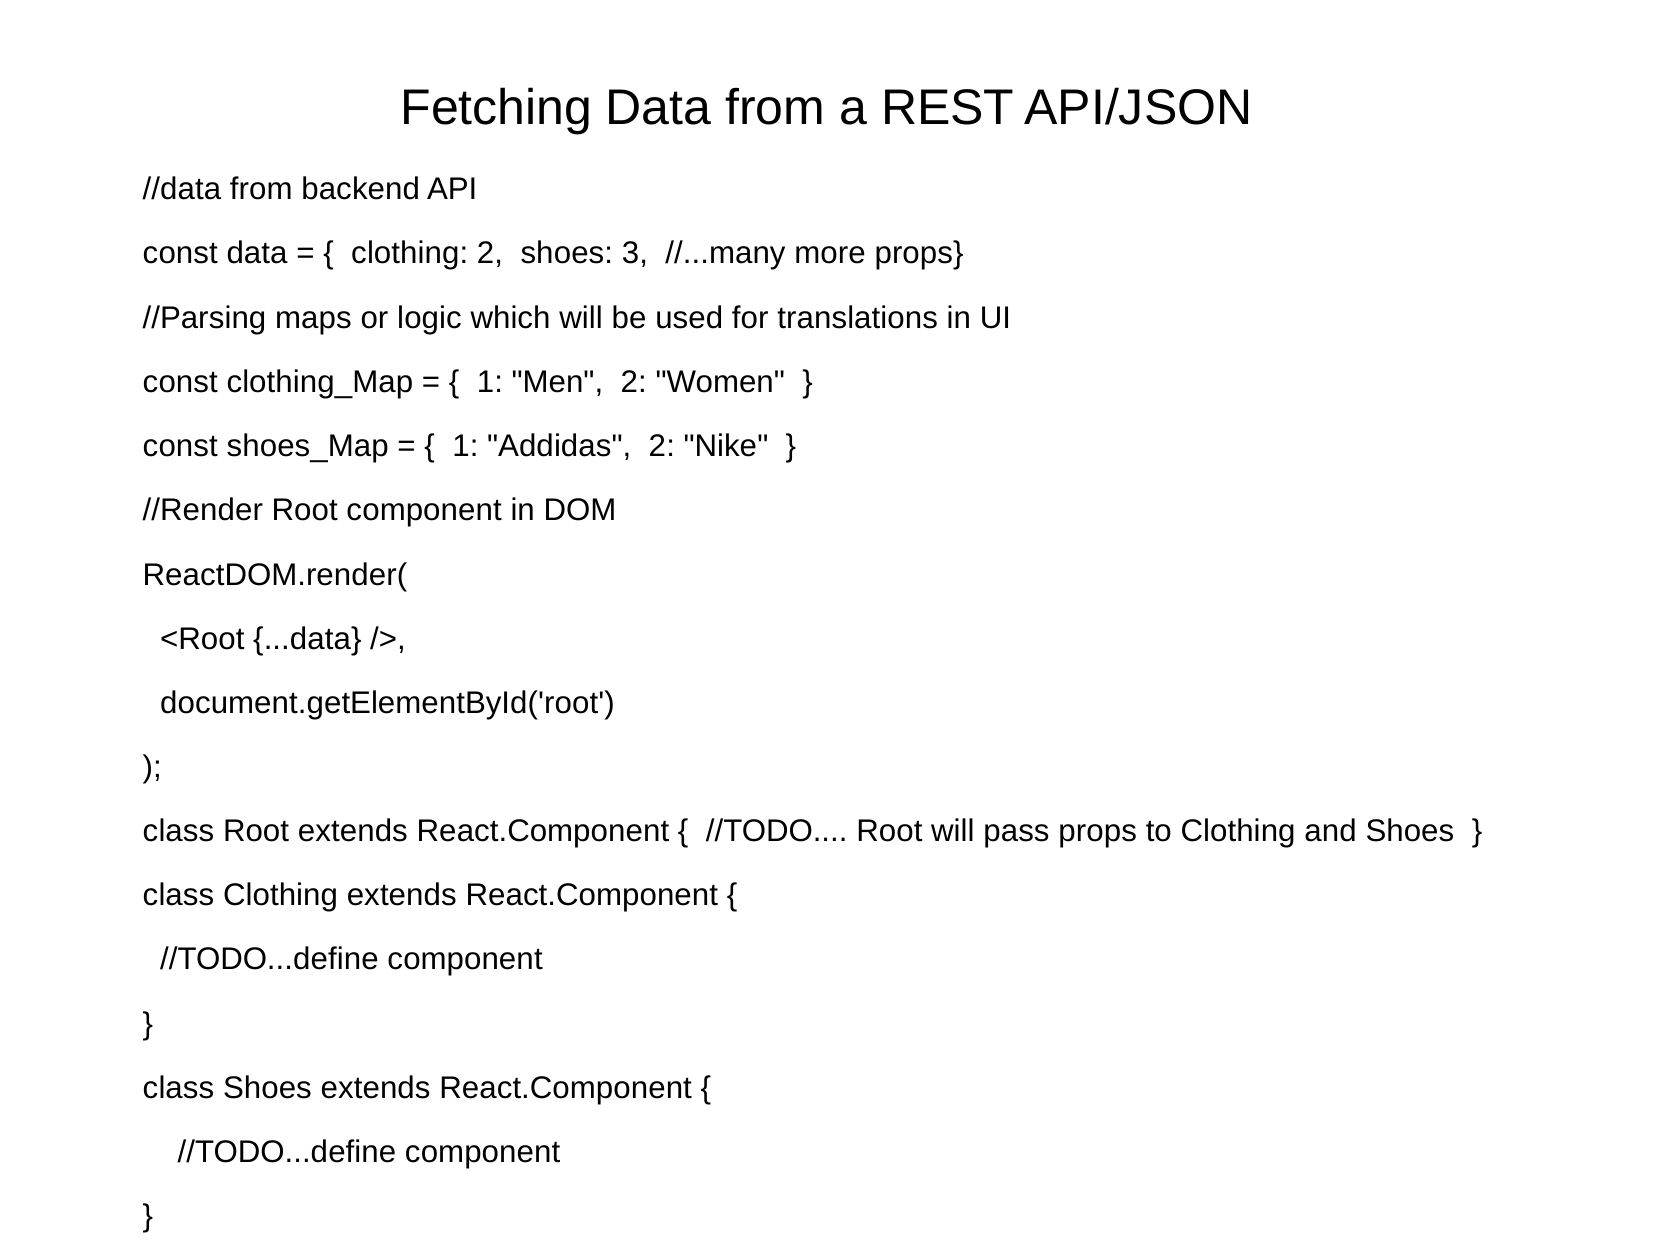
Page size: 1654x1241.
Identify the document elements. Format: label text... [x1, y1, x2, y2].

list //data from backend API const data = { clothing: 2, shoes: 3, //...many more props} //Parsing maps or logic which will be used for translations in UI const clothing_Map = { 1: "Men", 2: "Women" } const shoes_Map = { 1: "Addidas", 2: "Nike" } //Render Root component in DOM ReactDOM.render( <Root {...data} />, document.getElementById('root') ); class Root extends React.Component { //TODO.... Root will pass props to Clothing and Shoes } class Clothing extends React.Component { //TODO...define component } class Shoes extends React.Component { //TODO...define component } [71, 171, 1561, 1234]
title Fetching Data from a REST API/JSON [82, 49, 1571, 166]
